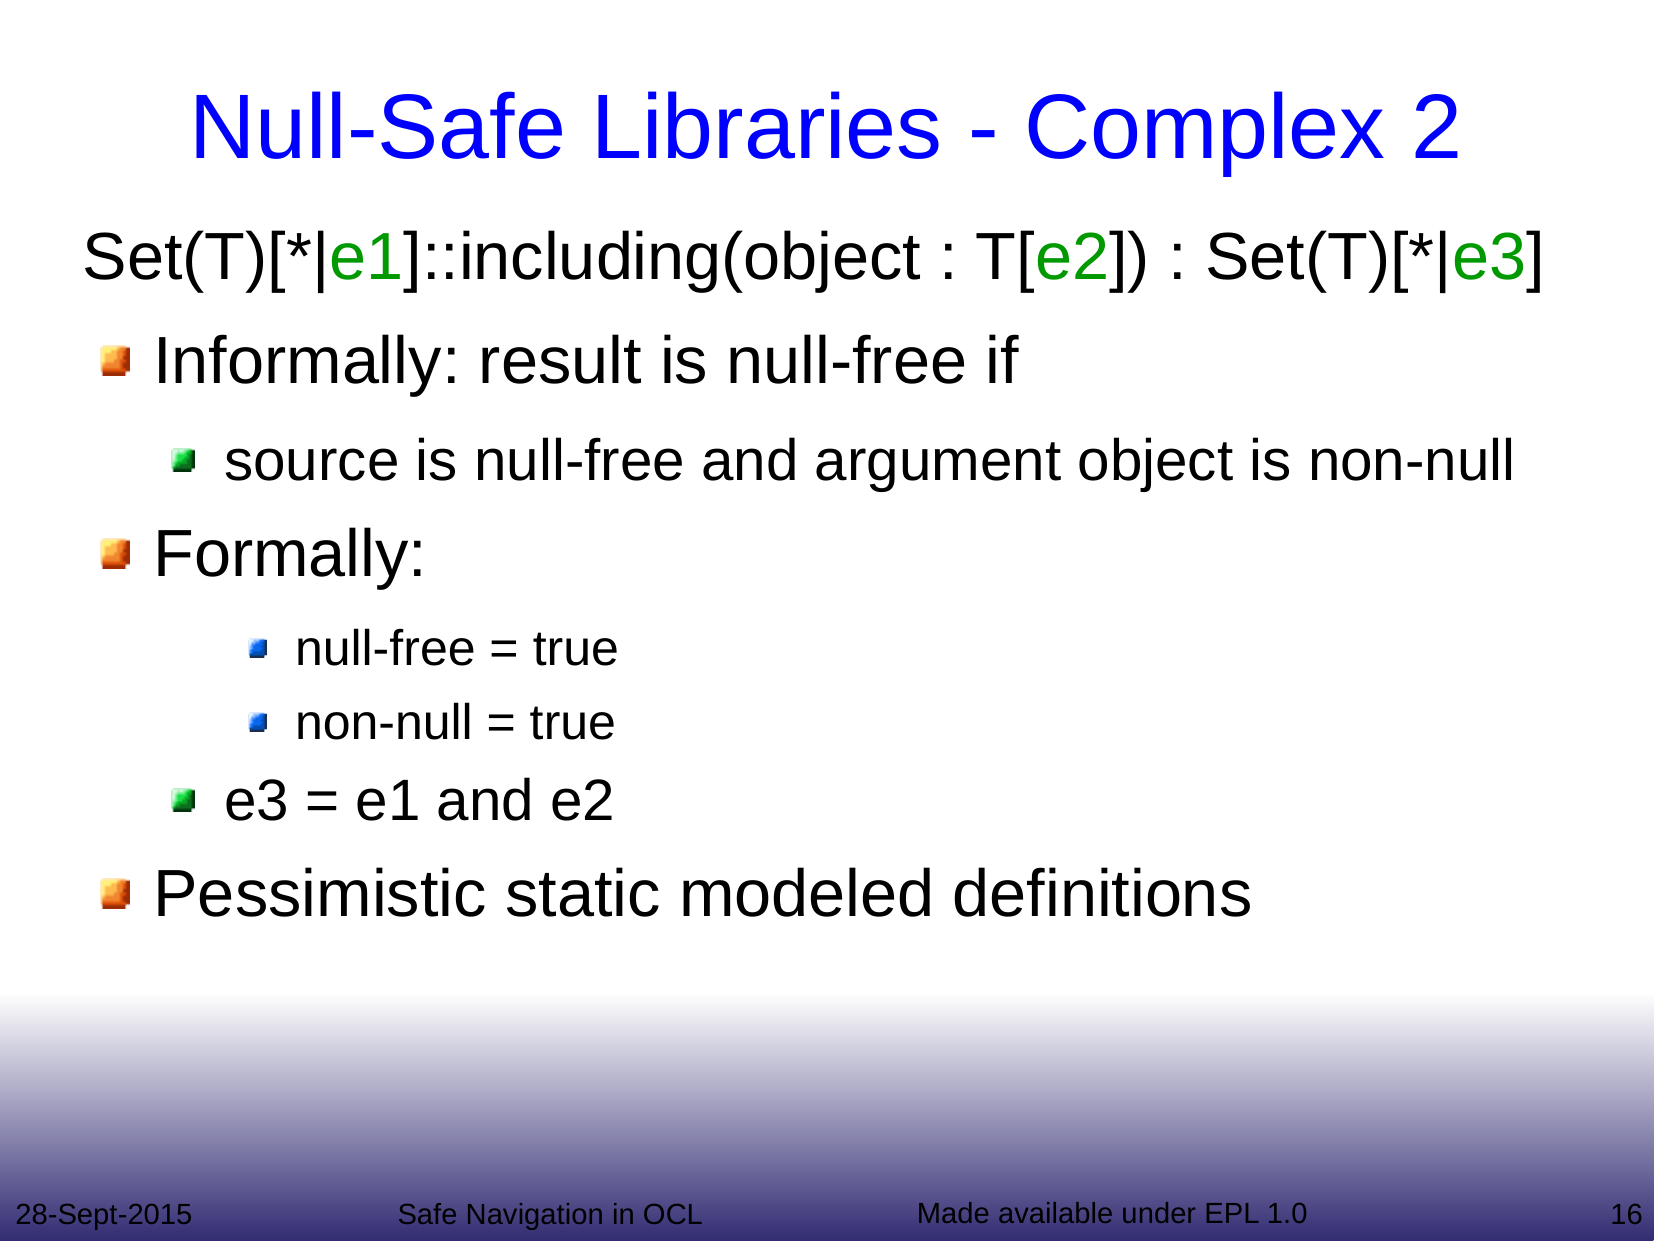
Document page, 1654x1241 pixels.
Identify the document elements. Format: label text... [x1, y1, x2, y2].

list Set(T)[*|e1]::including(object : T[e2]) : Set(T)[*|e3] Informally: result is null-free if source is null-free and argument object is non-null Formally: null-free = true non-null = true e3 = e1 and e2 Pessimistic static modeled definitions [82, 218, 1571, 1038]
title Null-Safe Libraries - Complex 2 [82, 49, 1571, 205]
